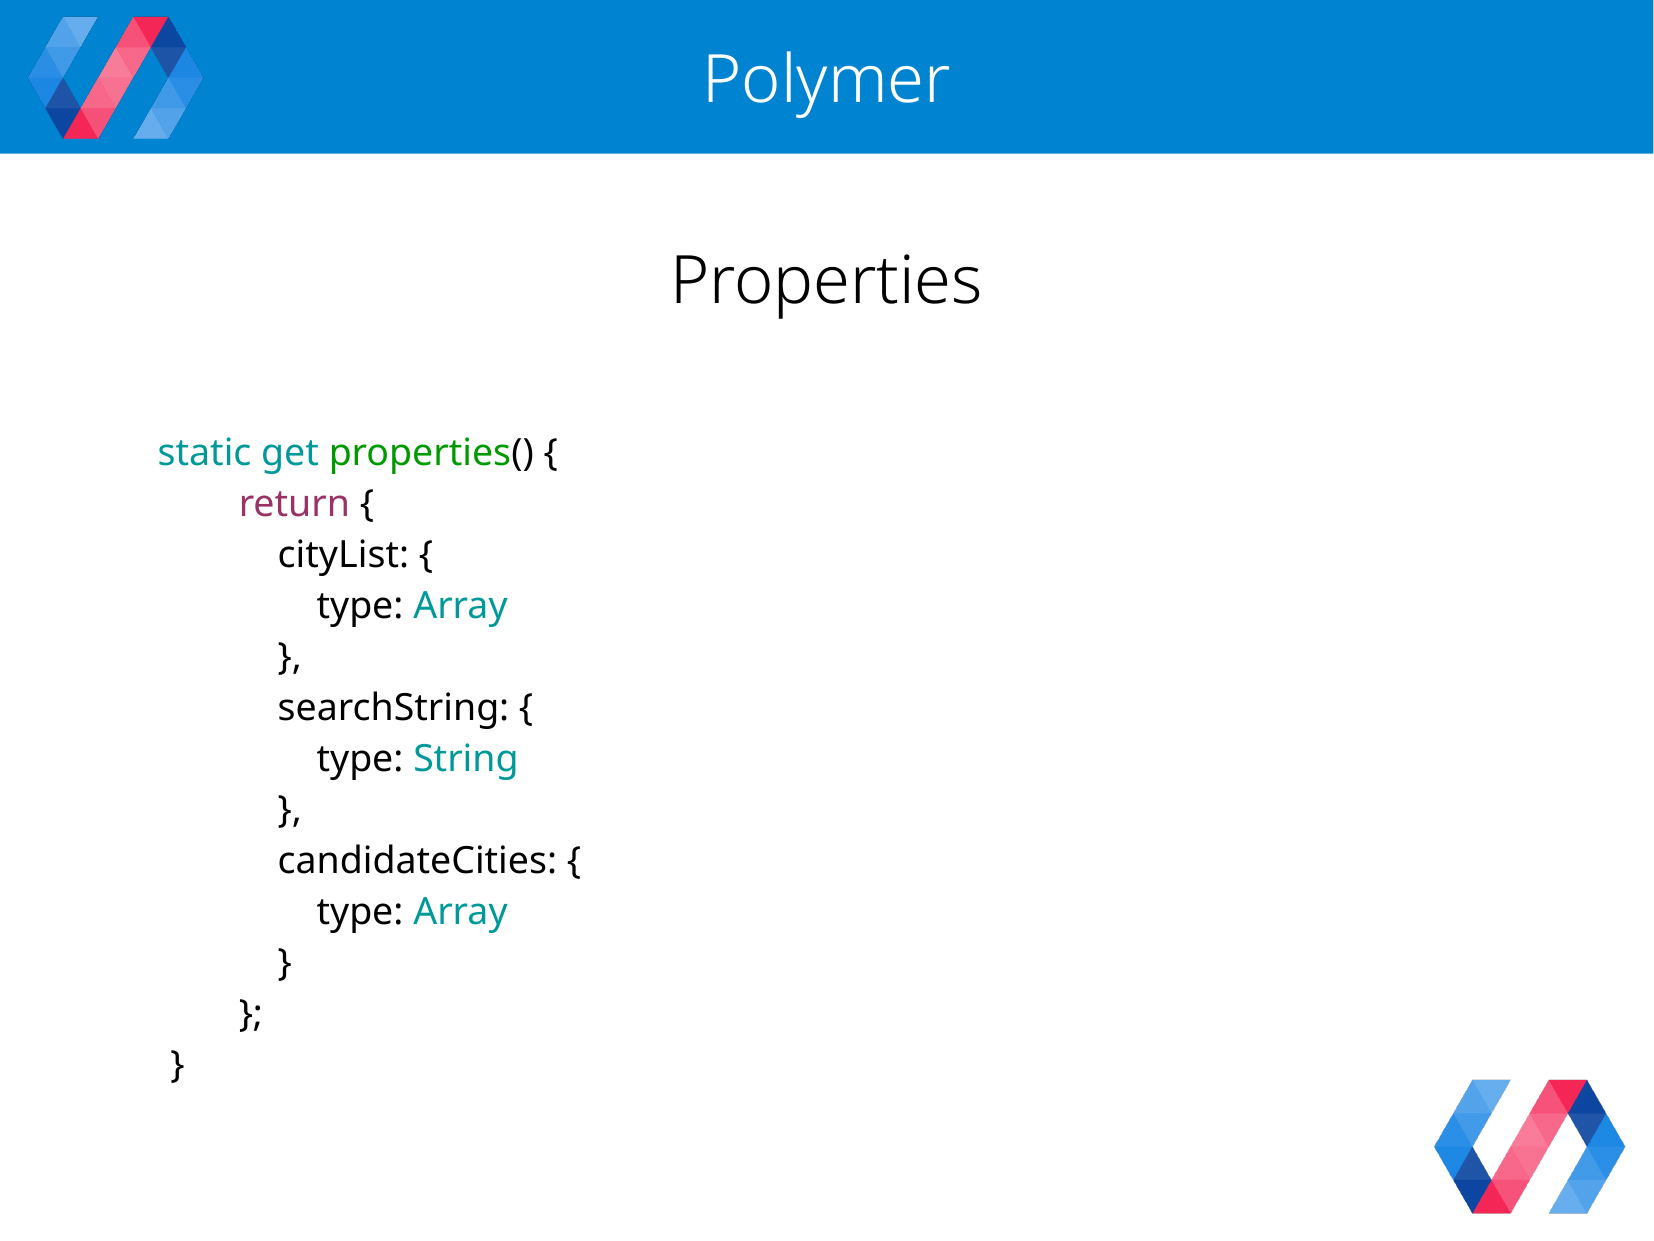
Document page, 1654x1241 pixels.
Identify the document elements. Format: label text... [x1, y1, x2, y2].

title Polymer [0, 0, 1654, 154]
text_box Properties static get properties() { return { cityList: { type: Array }, searchString: { type: String }, candidateCities: { type: Array } }; } [82, 232, 1571, 1066]
picture [1429, 1076, 1630, 1217]
picture [23, 13, 208, 142]
